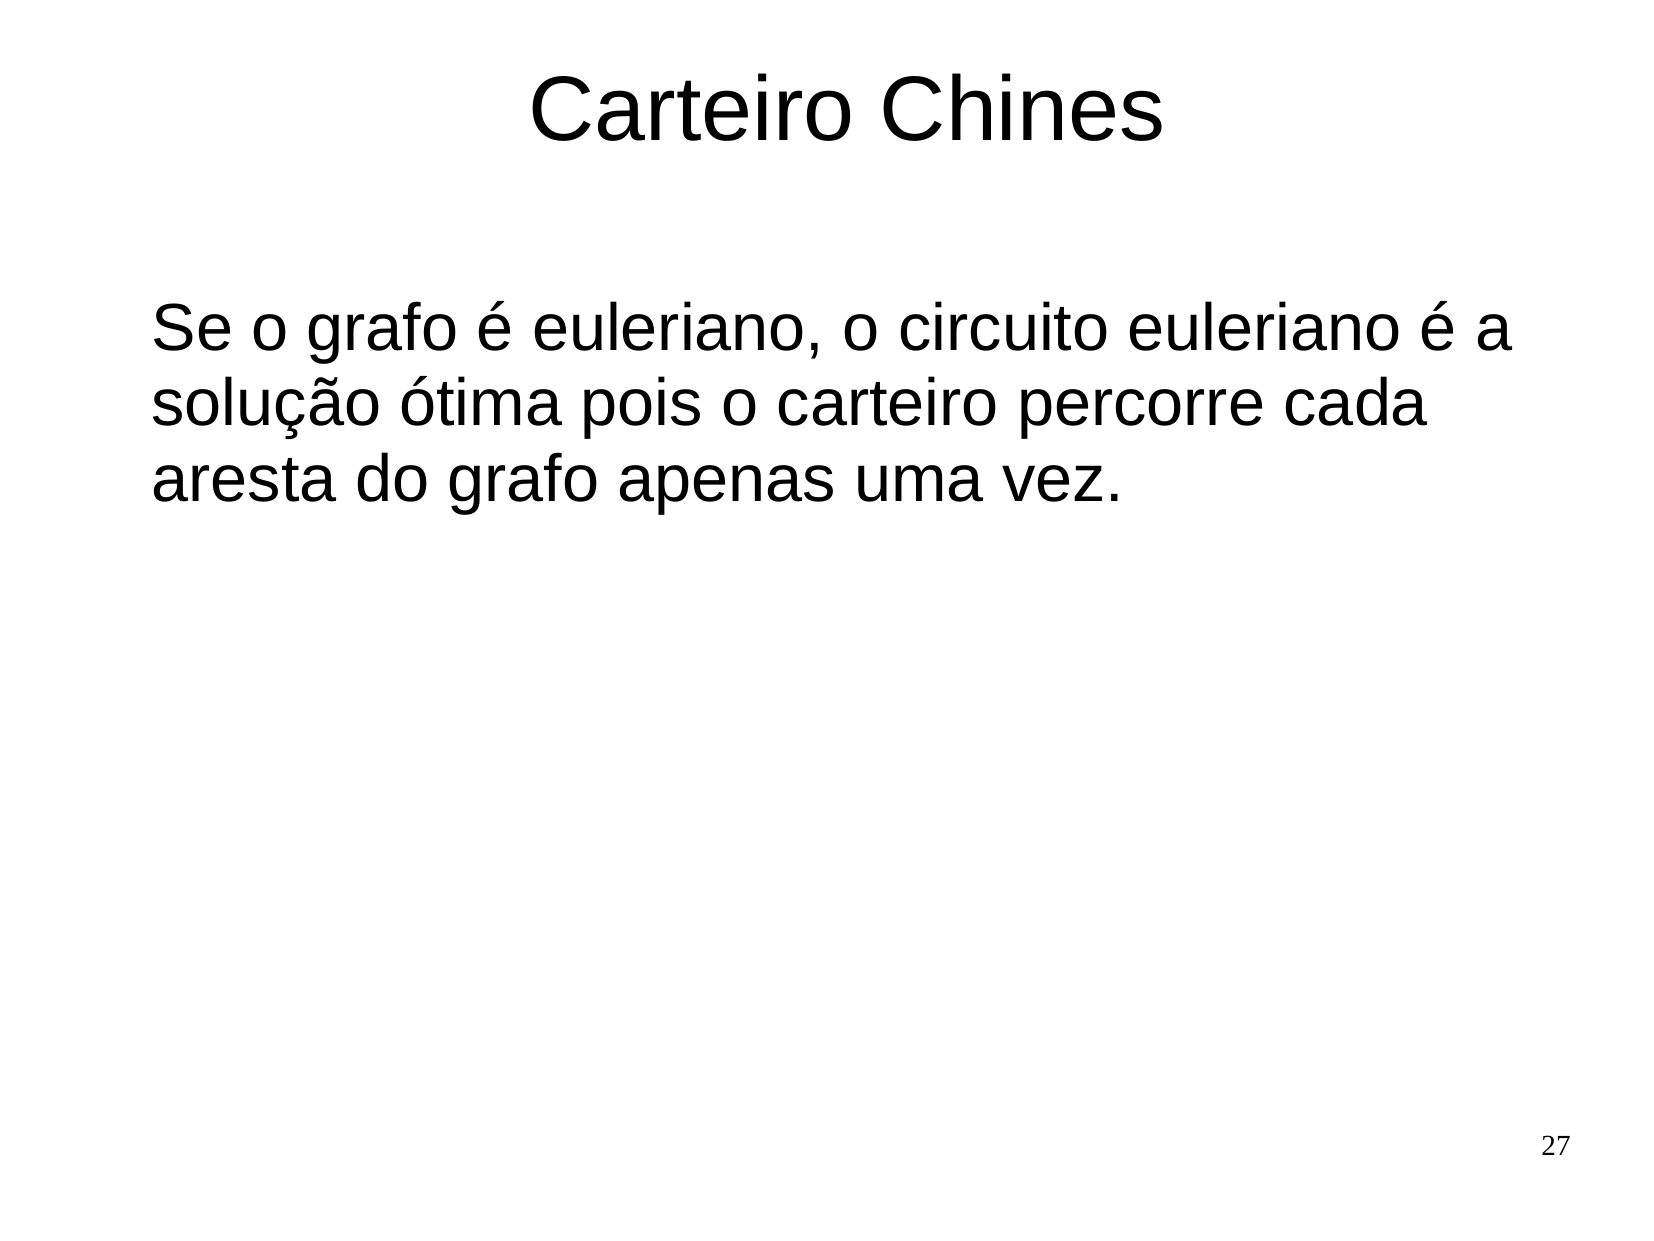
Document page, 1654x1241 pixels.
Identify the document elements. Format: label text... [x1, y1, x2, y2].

list Se o grafo é euleriano, o circuito euleriano é a solução ótima pois o carteiro percorre cada aresta do grafo apenas uma vez. [151, 289, 1599, 1004]
title Carteiro Chines [261, 51, 1433, 165]
